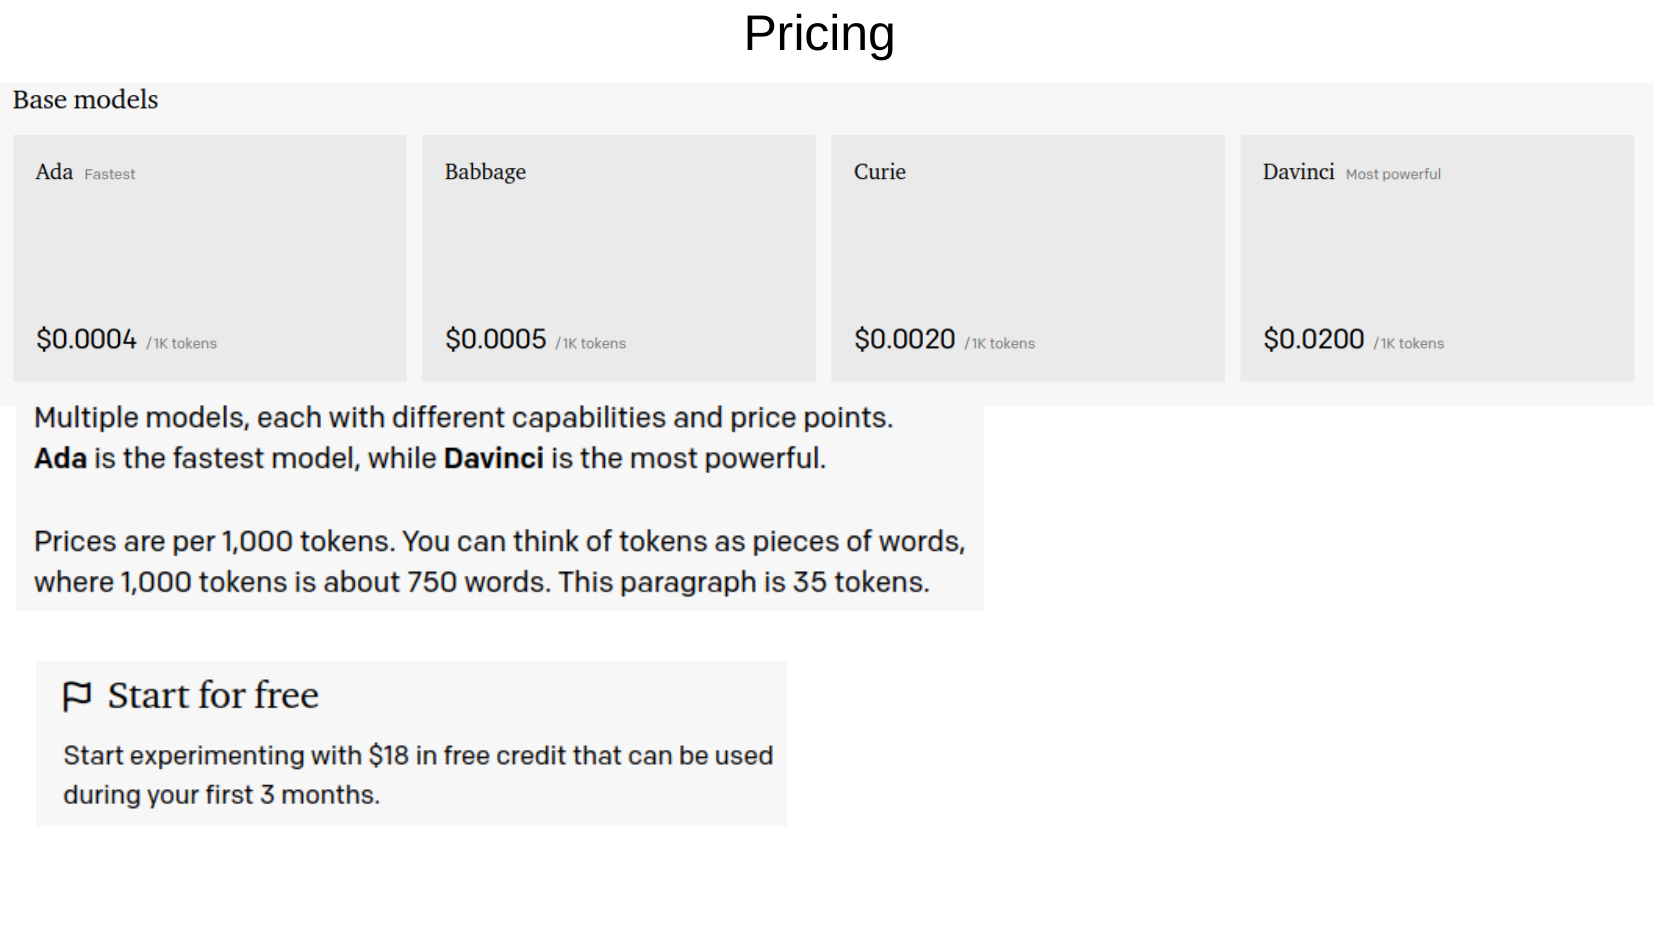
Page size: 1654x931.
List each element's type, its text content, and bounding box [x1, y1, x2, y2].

title Pricing [82, 0, 1571, 67]
picture [0, 83, 1654, 611]
picture [36, 661, 787, 826]
